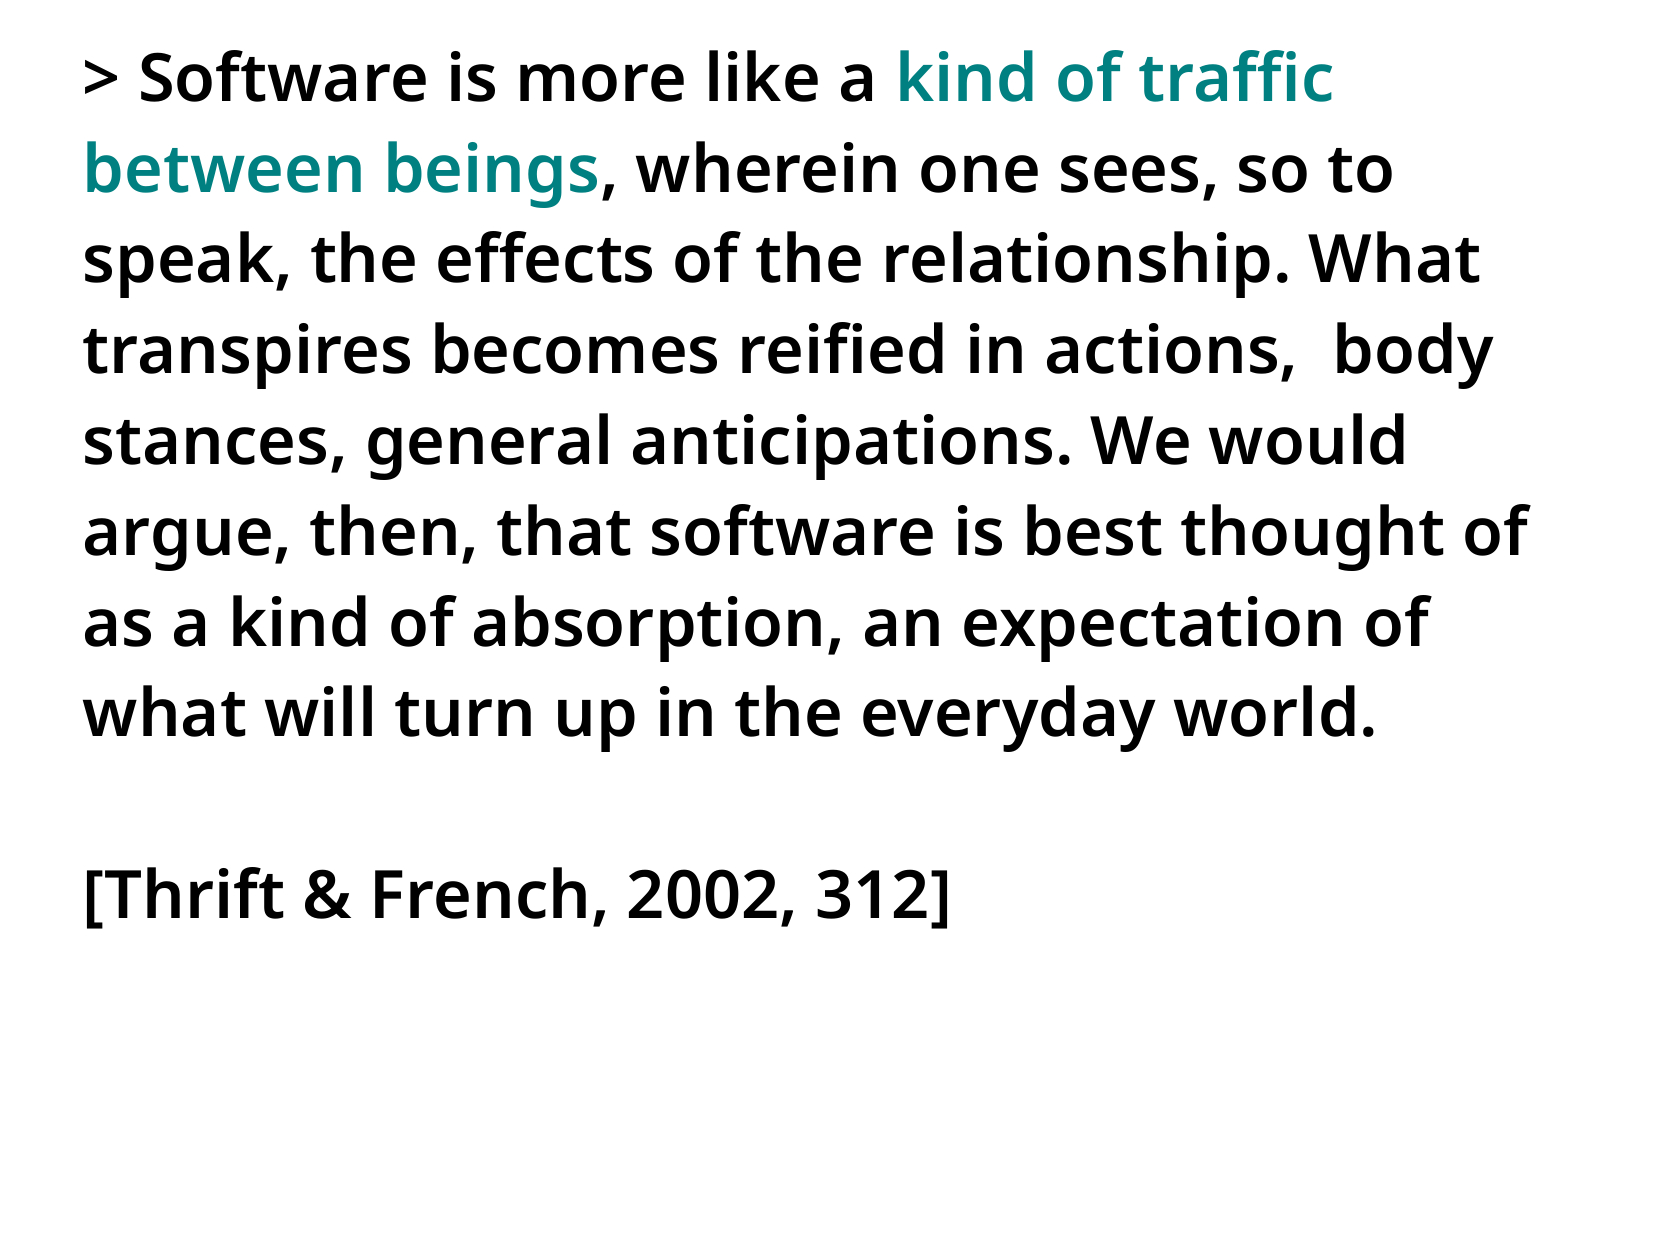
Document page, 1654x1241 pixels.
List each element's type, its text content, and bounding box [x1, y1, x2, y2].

subtitle > Software is more like a kind of traffic between beings, wherein one sees, so to speak, the effects of the relationship. What transpires becomes reified in actions, body stances, general anticipations. We would argue, then, that software is best thought of as a kind of absorption, an expectation of what will turn up in the everyday world. [Thrift & French, 2002, 312] [82, 49, 1571, 1010]
